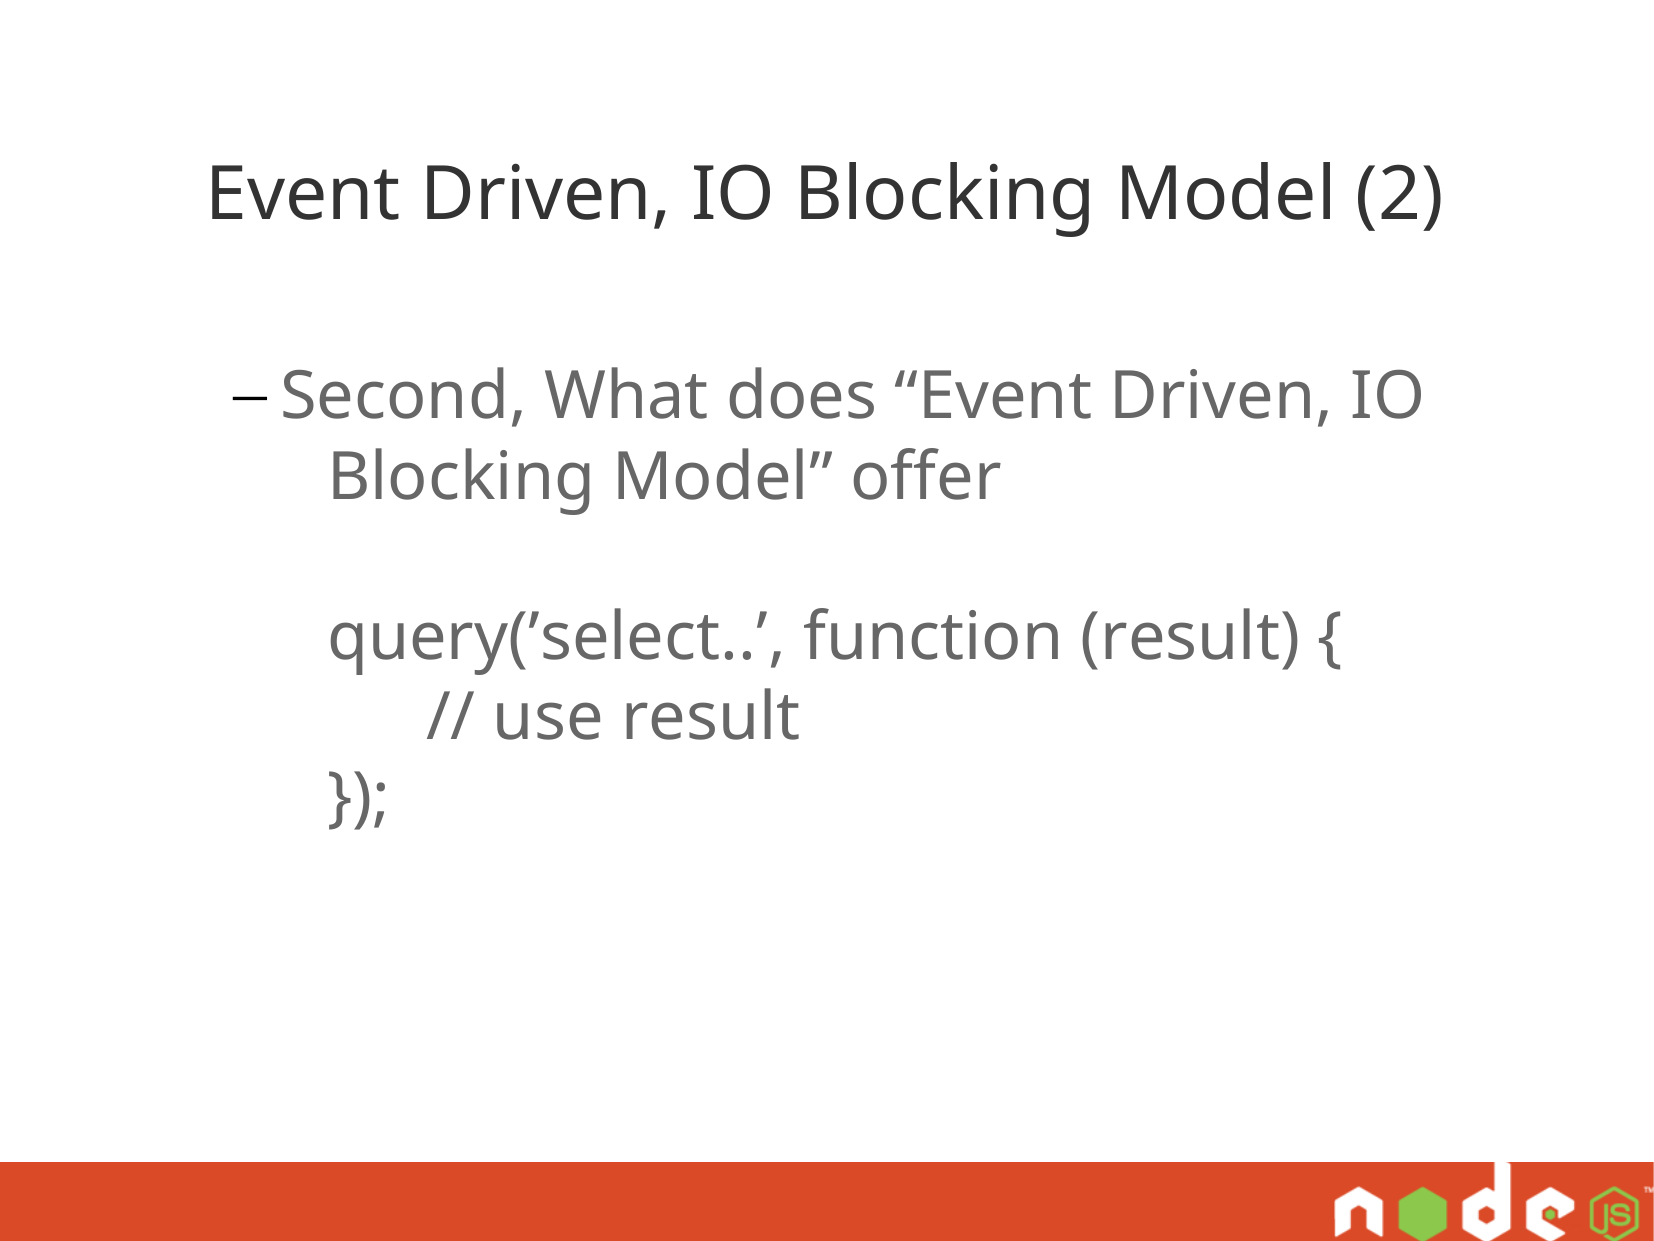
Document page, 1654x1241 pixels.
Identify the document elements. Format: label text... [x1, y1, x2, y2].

list Second, What does “Event Driven, IO Blocking Model” offer query(’select..’, function (result) { // use result }); [75, 343, 1587, 1163]
picture [0, 1156, 1654, 1241]
title Event Driven, IO Blocking Model (2) [112, 52, 1538, 338]
